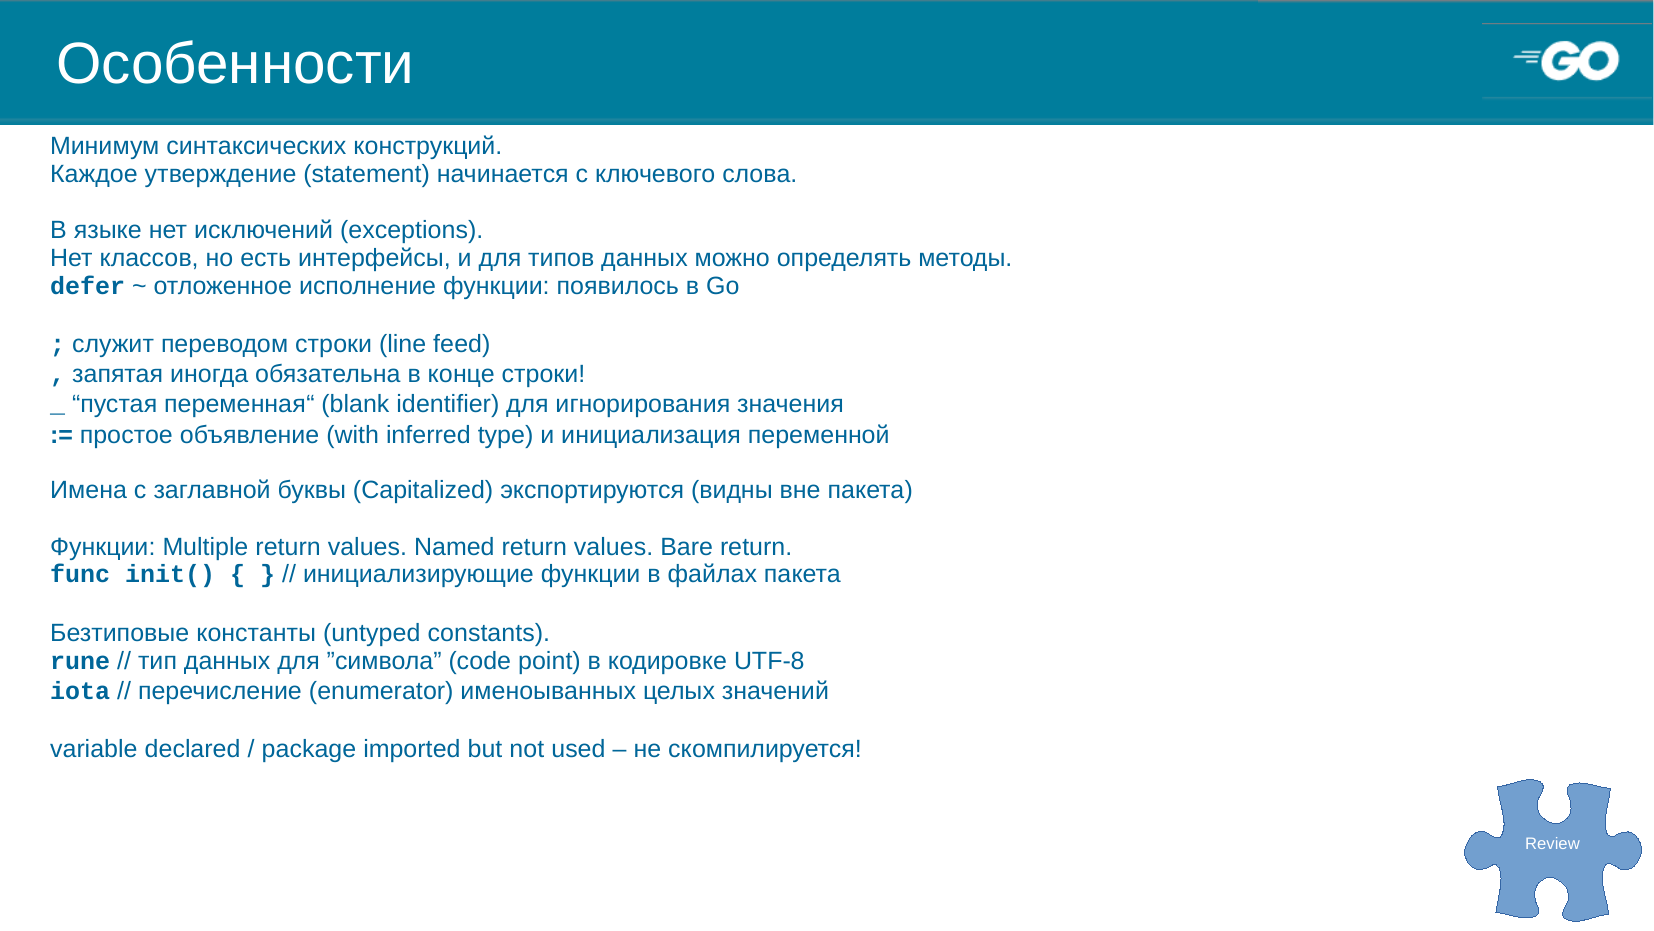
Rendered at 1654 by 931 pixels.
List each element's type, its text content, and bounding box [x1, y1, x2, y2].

text_box Особенности [41, 23, 1495, 104]
text_box Минимум синтаксических конструкций. Каждое утверждение (statement) начинается с ключевого слова. В языке нет исключений (exceptions). Нет классов, но есть интерфейсы, и для типов данных можно определять методы. defer ~ отложенное исполнение функции: появилось в Go ; служит переводом строки (line feed) , запятая иногда обязательна в конце строки! _ “пустая переменная“ (blank identifier) для игнорирования значения := простое объявление (with inferred type) и инициализация переменной Имена с заглавной буквы (Capitalized) экспортируются (видны вне пакета) Функции: Multiple return values. Named return values. Bare return. func init() { } // инициализирующие функции в файлах пакета Безтиповые константы (untyped constants). rune // тип данных для ”символа” (code point) в кодировке UTF-8 iota // перечисление (enumerator) именоыванных целых значений variable declared / package imported but not used – не скомпилируется! [35, 124, 1619, 898]
text_box Review [1464, 779, 1642, 922]
picture [1542, 41, 1619, 81]
